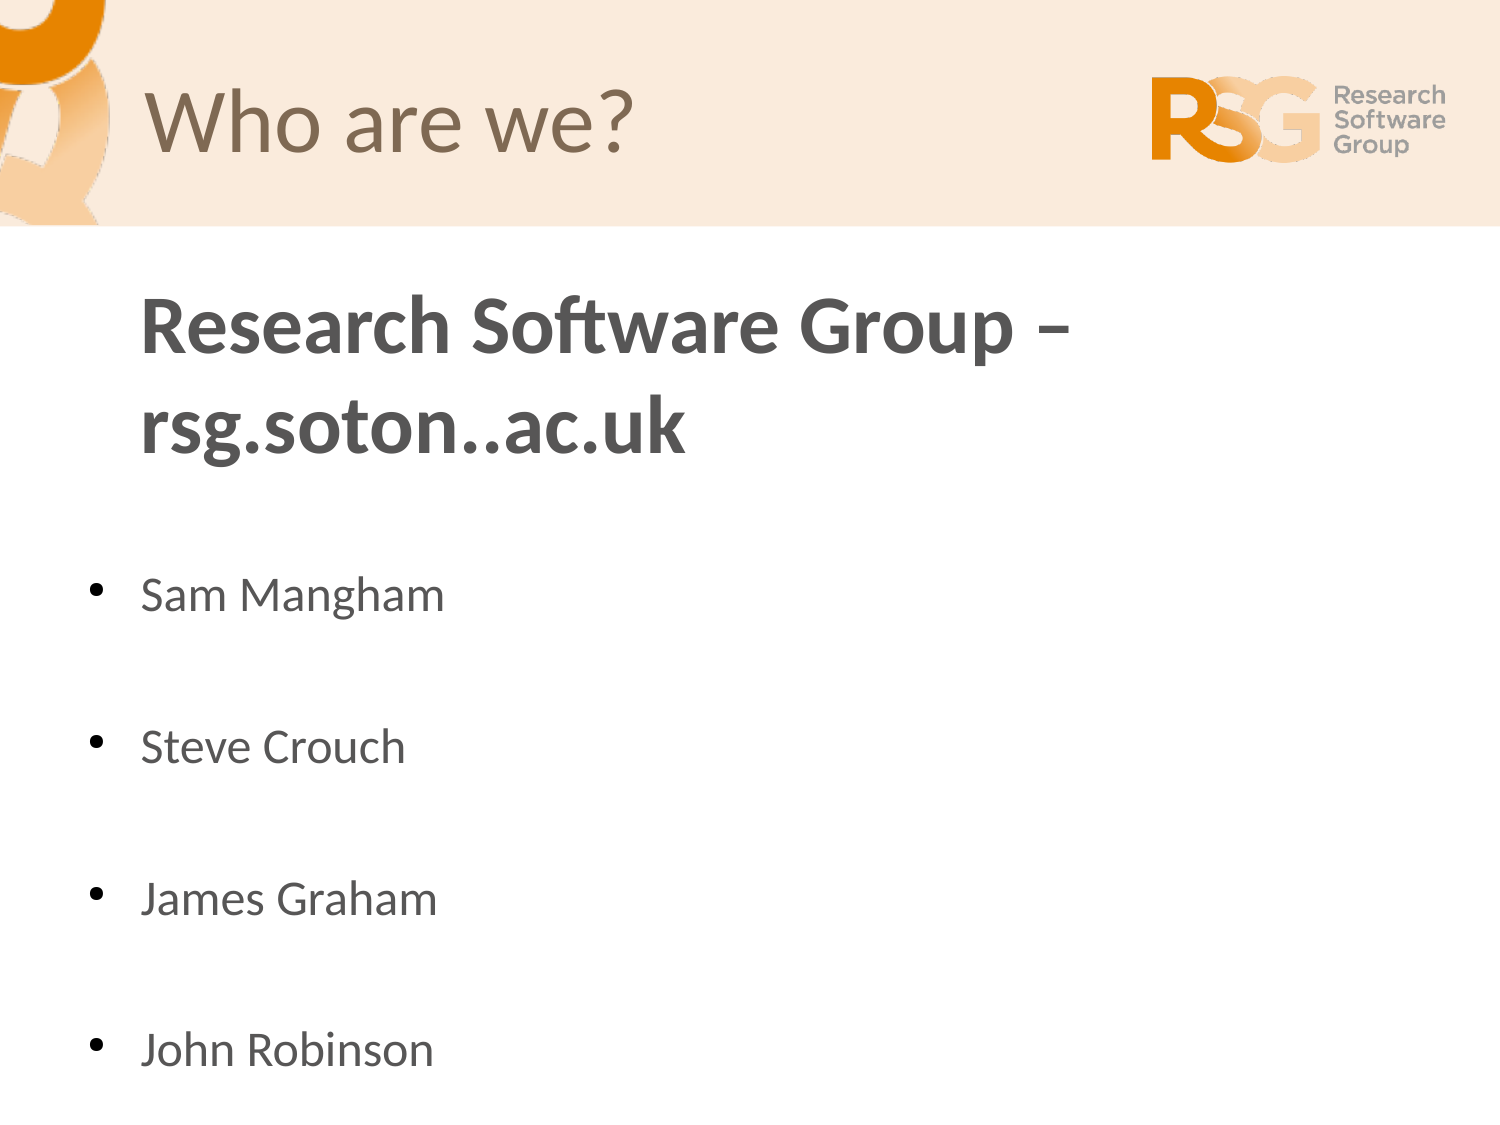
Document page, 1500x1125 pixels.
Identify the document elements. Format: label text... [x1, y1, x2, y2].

picture [0, 0, 113, 225]
picture [1100, 27, 1497, 212]
title Who are we? [129, 21, 1128, 210]
list Research Software Group – rsg.soton..ac.uk Sam Mangham Steve Crouch James Graham John Robinson [54, 262, 1425, 1035]
